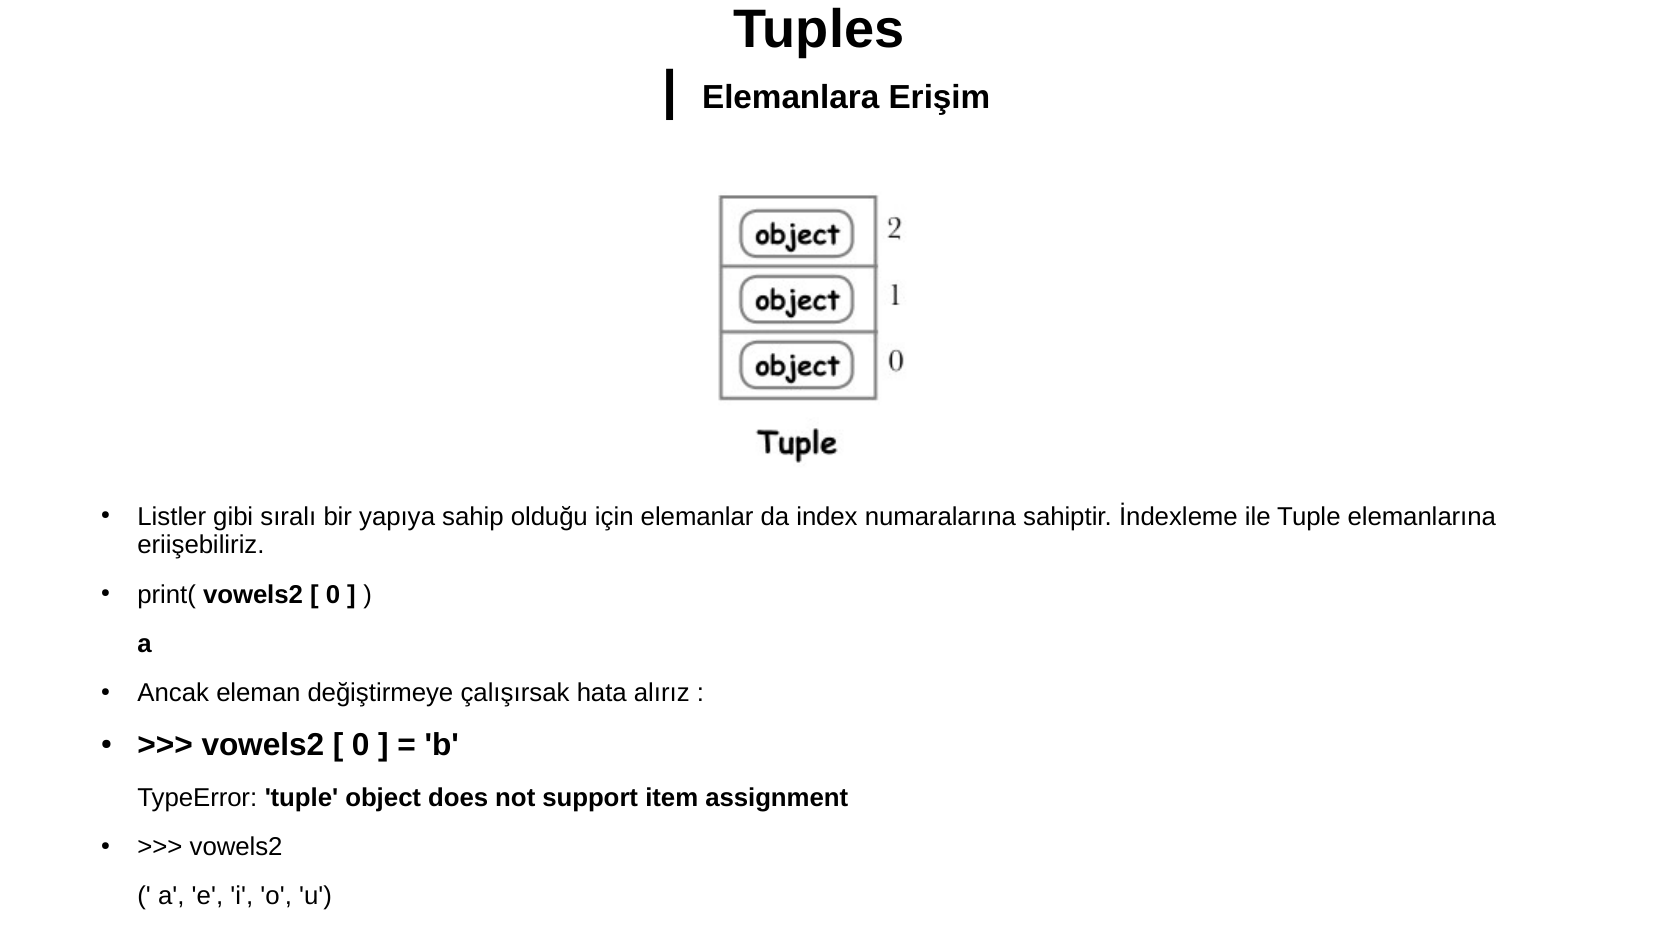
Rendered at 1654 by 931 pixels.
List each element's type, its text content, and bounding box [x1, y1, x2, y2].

title Tuples | Elemanlara Erişim [82, 0, 1571, 120]
picture [531, 130, 1052, 502]
list Listler gibi sıralı bir yapıya sahip olduğu için elemanlar da index numaralarına sahiptir. İndexleme ile Tuple elemanlarına eriişebiliriz. print( vowels2 [ 0 ] ) a Ancak eleman değiştirmeye çalışırsak hata alırız : >>> vowels2 [ 0 ] = 'b' TypeError: 'tuple' object does not support item assignment >>> vowels2 (' a', 'e', 'i', 'o', 'u') [88, 501, 1577, 916]
